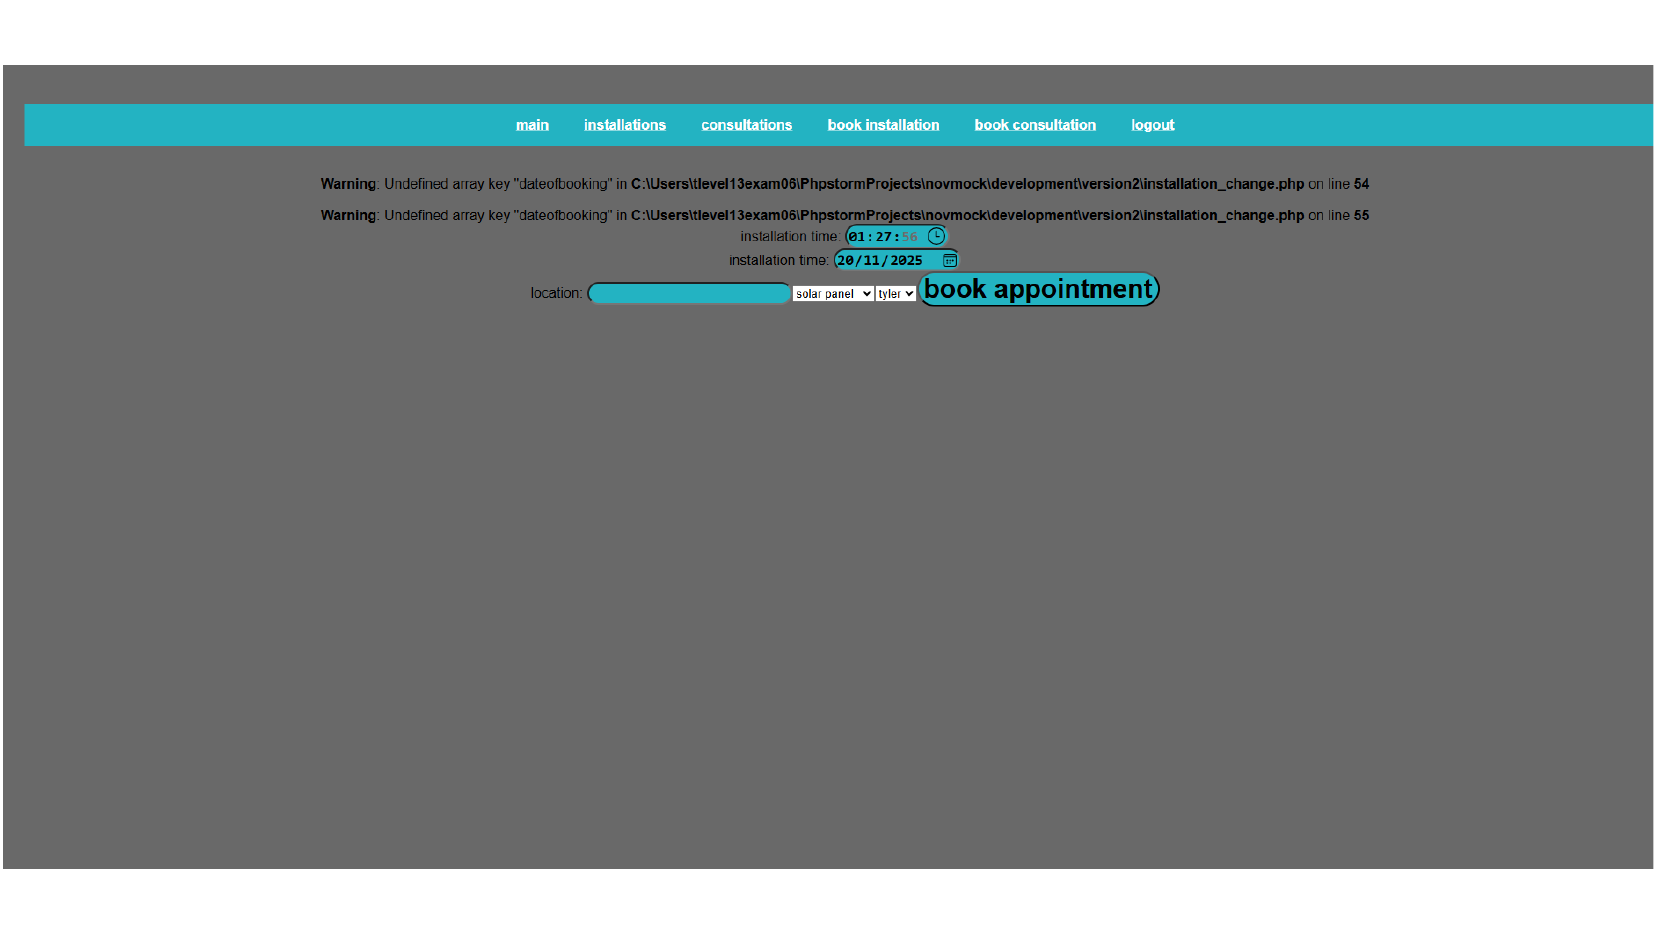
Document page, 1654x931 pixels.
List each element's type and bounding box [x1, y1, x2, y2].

picture [3, 65, 1654, 869]
